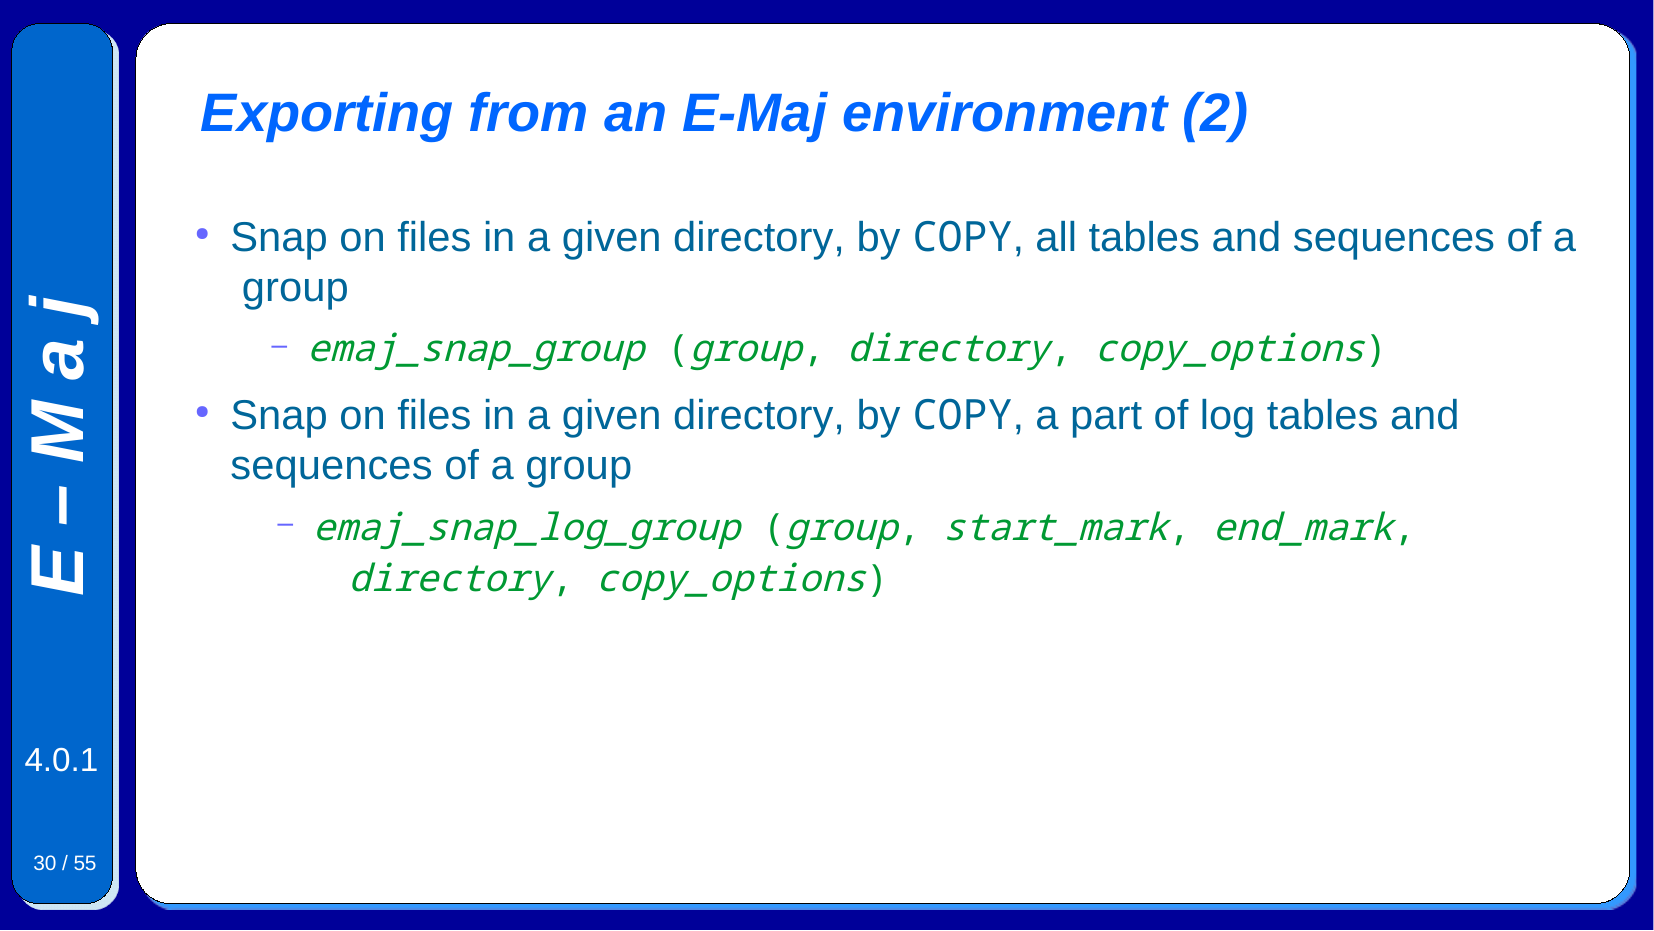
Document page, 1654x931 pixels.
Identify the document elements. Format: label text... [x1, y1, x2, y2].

title Exporting from an E-Maj environment (2) [200, 34, 1575, 191]
list Snap on files in a given directory, by COPY, all tables and sequences of a group emaj_snap_group (group, directory, copy_options) Snap on files in a given directory, by COPY, a part of log tables and sequences of a group emaj_snap_log_group (group, start_mark, end_mark, directory, copy_options) [177, 206, 1587, 881]
